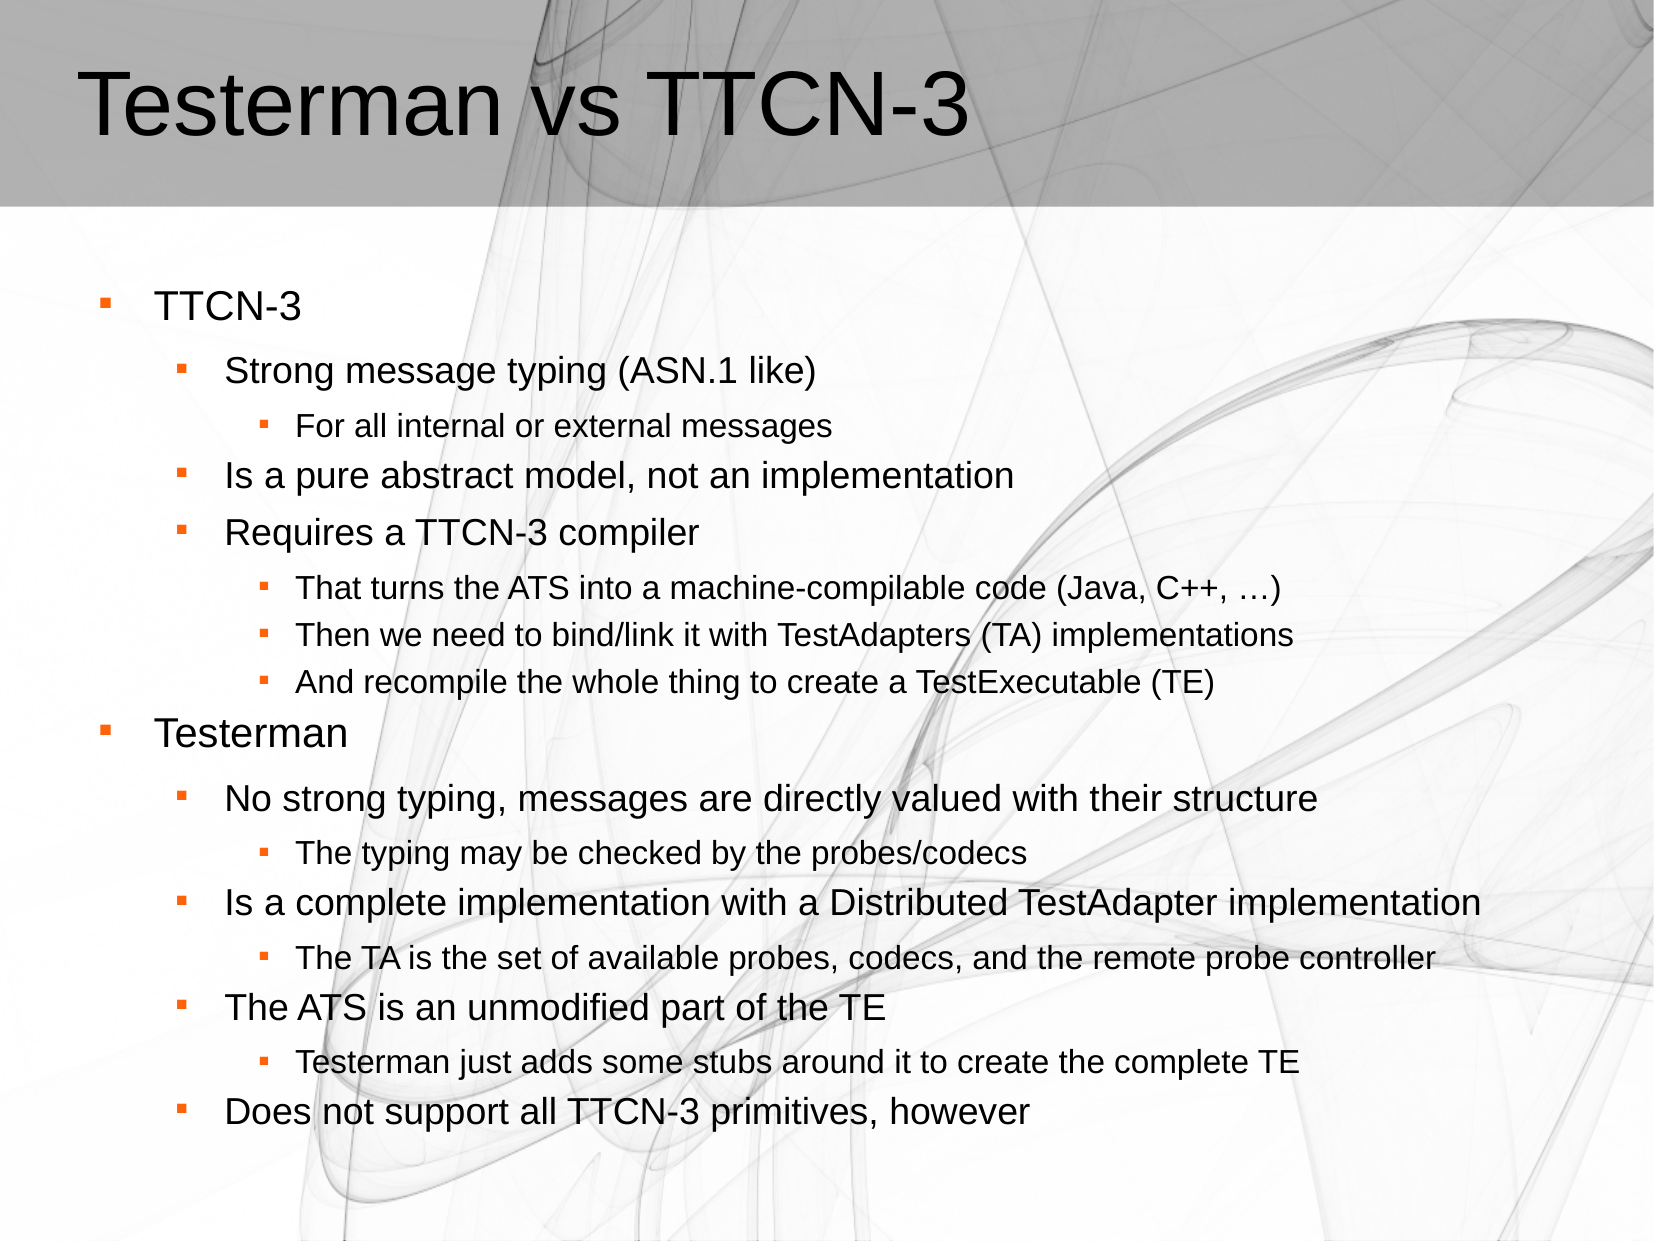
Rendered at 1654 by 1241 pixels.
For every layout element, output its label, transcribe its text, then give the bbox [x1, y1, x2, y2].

title Testerman vs TTCN-3 [76, 7, 1565, 200]
list TTCN-3 Strong message typing (ASN.1 like) For all internal or external messages Is a pure abstract model, not an implementation Requires a TTCN-3 compiler That turns the ATS into a machine-compilable code (Java, C++, …) Then we need to bind/link it with TestAdapters (TA) implementations And recompile the whole thing to create a TestExecutable (TE) Testerman No strong typing, messages are directly valued with their structure The typing may be checked by the probes/codecs Is a complete implementation with a Distributed TestAdapter implementation The TA is the set of available probes, codecs, and the remote probe controller The ATS is an unmodified part of the TE Testerman just adds some stubs around it to create the complete TE Does not support all TTCN-3 primitives, however [82, 290, 1571, 1171]
